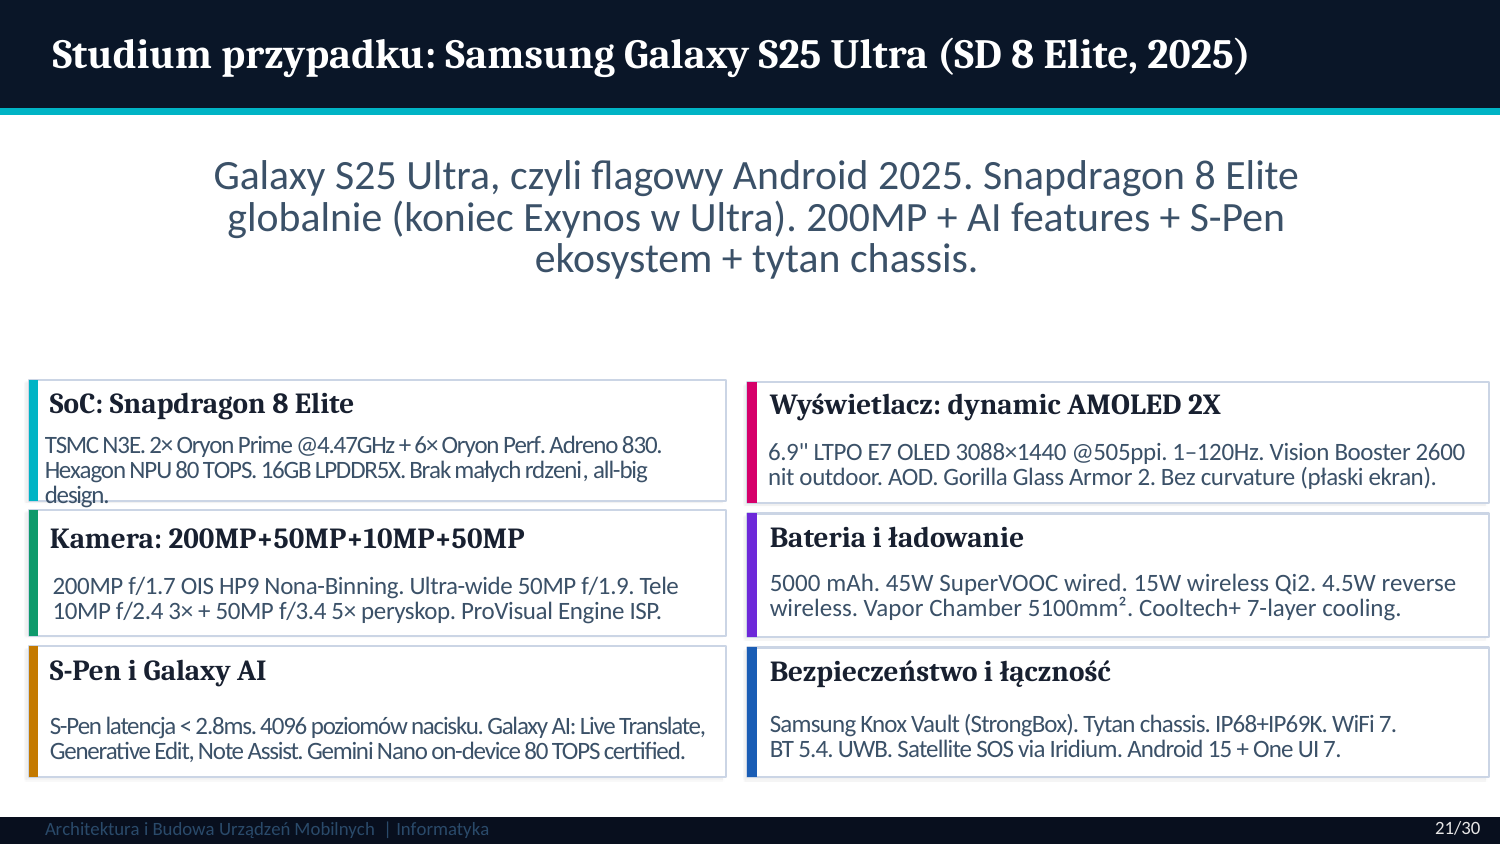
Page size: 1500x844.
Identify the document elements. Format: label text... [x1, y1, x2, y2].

text_box Studium przypadku: Samsung Galaxy S25 Ultra (SD 8 Elite, 2025) [53, 9, 1447, 102]
text_box Kamera: 200MP+50MP+10MP+50MP [50, 520, 712, 559]
text_box Bezpieczeństwo i łączność [770, 653, 1479, 691]
text_box [747, 382, 1489, 503]
text_box Samsung Knox Vault (StrongBox). Tytan chassis. IP68+IP69K. WiFi 7. BT 5.4. UWB. Satellite SOS via Iridium. Android 15 + One UI 7. [770, 710, 1479, 768]
text_box [0, 817, 1420, 844]
text_box 200MP f/1.7 OIS HP9 Nona-Binning. Ultra-wide 50MP f/1.9. Tele 10MP f/2.4 3× + 50MP f/3.4 5× peryskop. ProVisual Engine ISP. [52, 569, 720, 633]
text_box [29, 510, 726, 636]
text_box [95, 493, 100, 501]
text_box Wyświetlacz: dynamic AMOLED 2X [770, 386, 1386, 424]
text_box 6.9" LTPO E7 OLED 3088×1440 @505ppi. 1–120Hz. Vision Booster 2600 nit outdoor. AOD. Gorilla Glass Armor 2. Bez curvature (płaski ekran). [768, 435, 1468, 499]
text_box SoC: Snapdragon 8 Elite [50, 385, 717, 424]
text_box /30 [1420, 806, 1500, 844]
text_box S-Pen i Galaxy AI [50, 654, 712, 688]
text_box Galaxy S25 Ultra, czyli flagowy Android 2025. Snapdragon 8 Elite globalnie (koniec Exynos w Ultra). 200MP + AI features + S-Pen ekosystem + tytan chassis. [144, 146, 1370, 295]
text_box TSMC N3E. 2× Oryon Prime @4.47GHz + 6× Oryon Perf. Adreno 830. Hexagon NPU 80 TOPS. 16GB LPDDR5X. Brak małych rdzeni, all-big design. [45, 435, 712, 490]
text_box [47, 493, 53, 501]
text_box Bateria i ładowanie [770, 519, 1479, 556]
text_box Architektura i Budowa Urządzeń Mobilnych | Informatyka [45, 819, 1420, 843]
text_box 5000 mAh. 45W SuperVOOC wired. 15W wireless Qi2. 4.5W reverse wireless. Vapor Chamber 5100mm². Cooltech+ 7-layer cooling. [770, 566, 1479, 629]
text_box [747, 513, 1489, 637]
text_box [747, 647, 1489, 777]
text_box [0, 0, 1500, 115]
text_box [29, 380, 726, 501]
text_box S-Pen latencja < 2.8ms. 4096 poziomów nacisku. Galaxy AI: Live Translate, Generative Edit, Note Assist. Gemini Nano on-device 80 TOPS certified. [50, 710, 717, 772]
text_box [29, 646, 726, 777]
